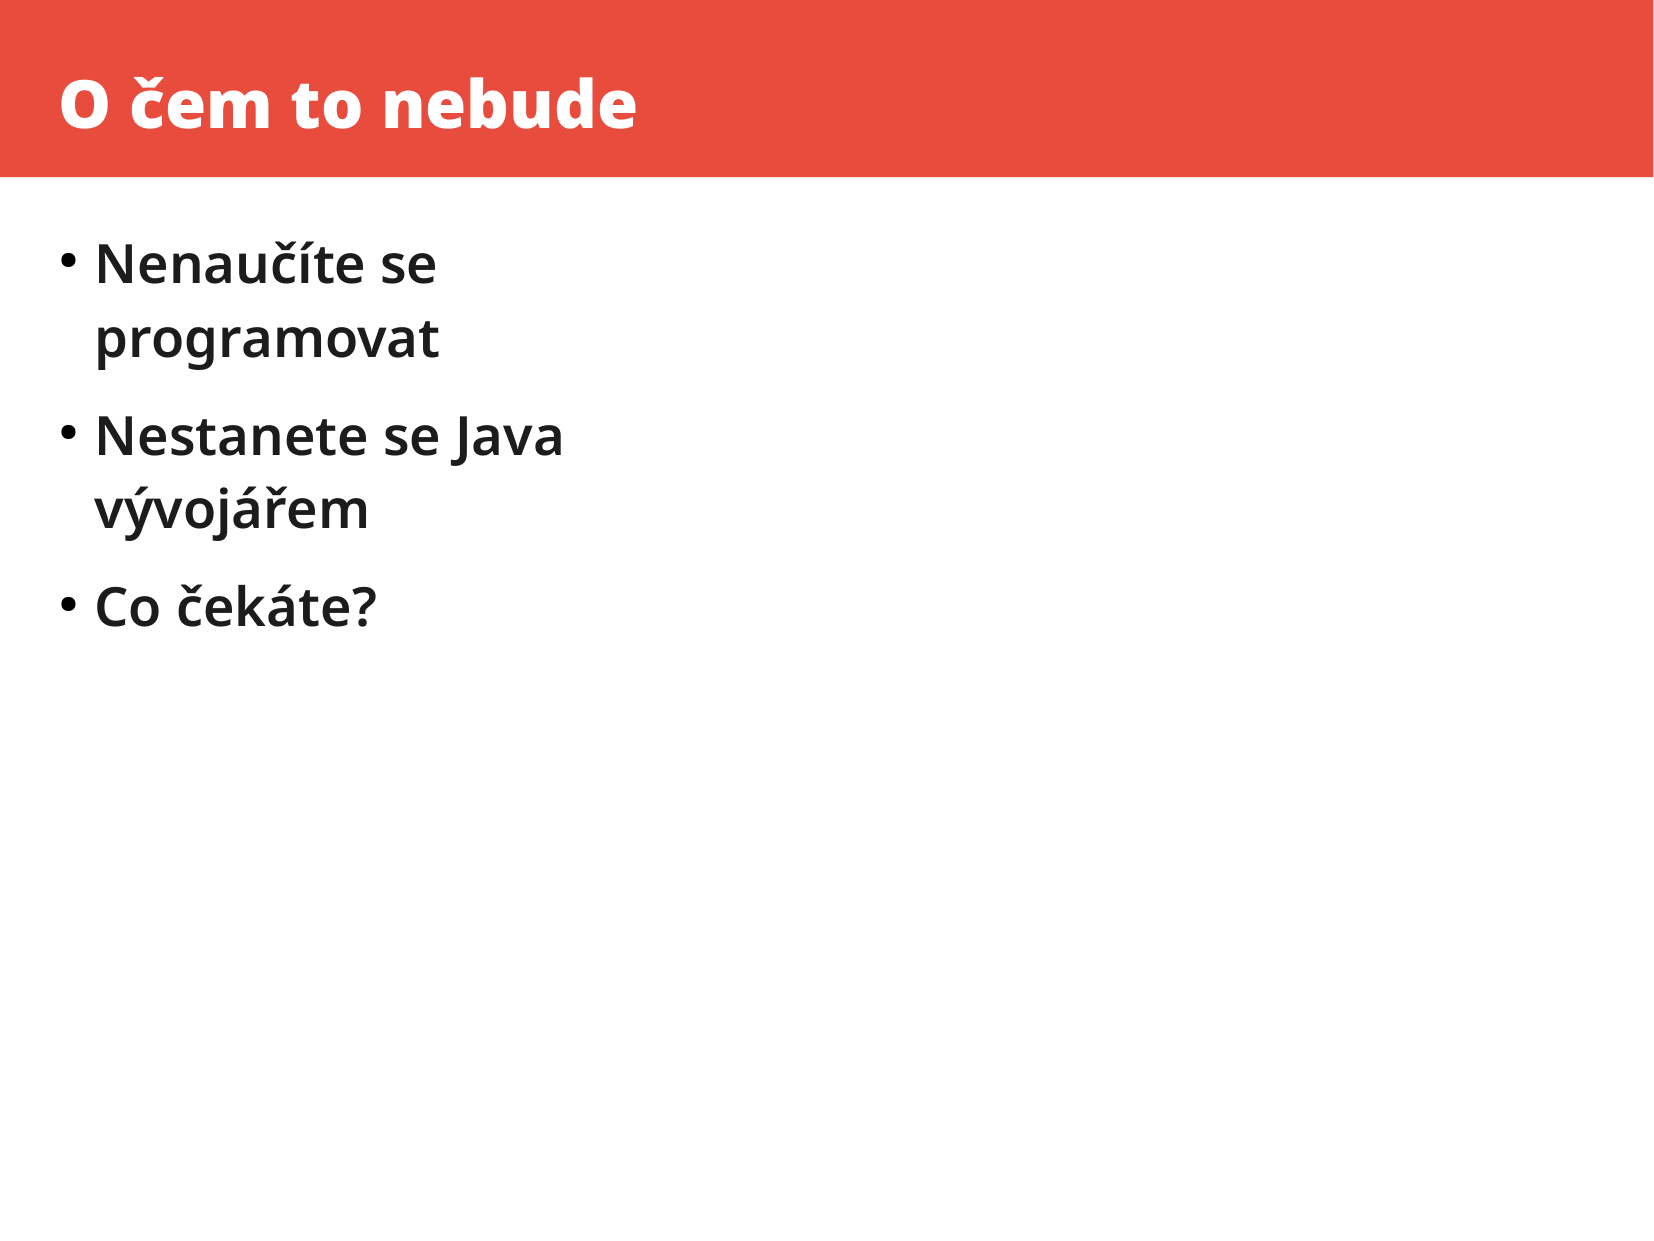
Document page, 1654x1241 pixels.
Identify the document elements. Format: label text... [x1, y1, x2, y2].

title O čem to nebude [59, 0, 1595, 148]
list Nenaučíte se programovat Nestanete se Java vývojářem Co čekáte? [59, 225, 780, 1183]
